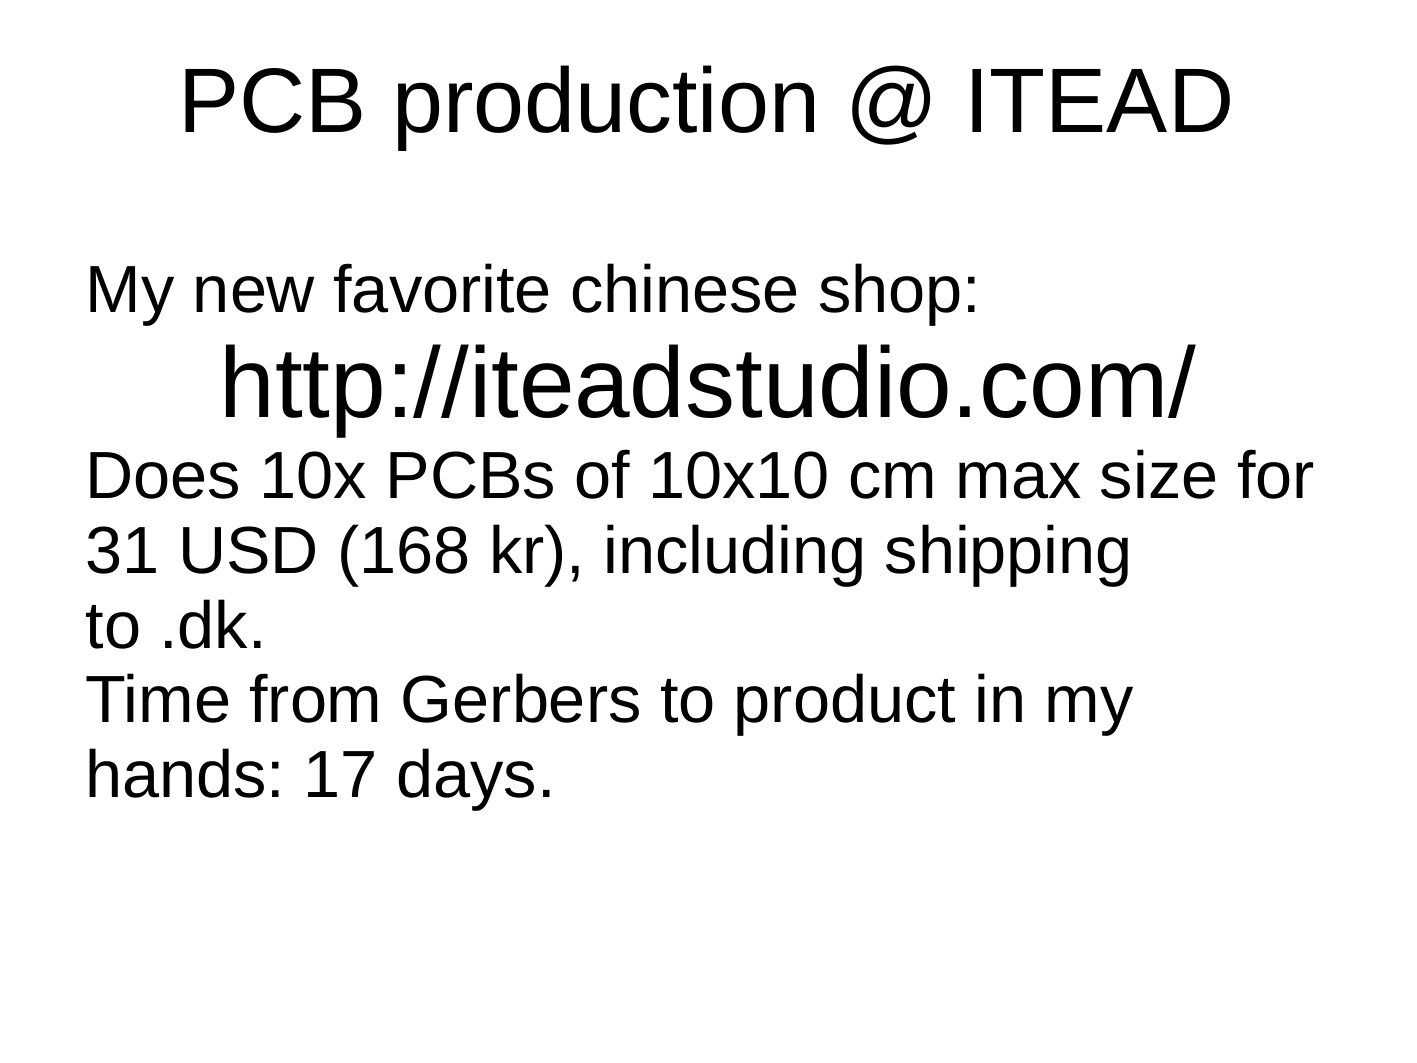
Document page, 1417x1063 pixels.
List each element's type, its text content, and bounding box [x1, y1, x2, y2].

text_box My new favorite chinese shop: http://iteadstudio.com/ Does 10x PCBs of 10x10 cm max size for 31 USD (168 kr), including shipping to .dk. Time from Gerbers to product in my hands: 17 days. [70, 244, 1346, 965]
text_box PCB production @ ITEAD [69, 42, 1345, 172]
